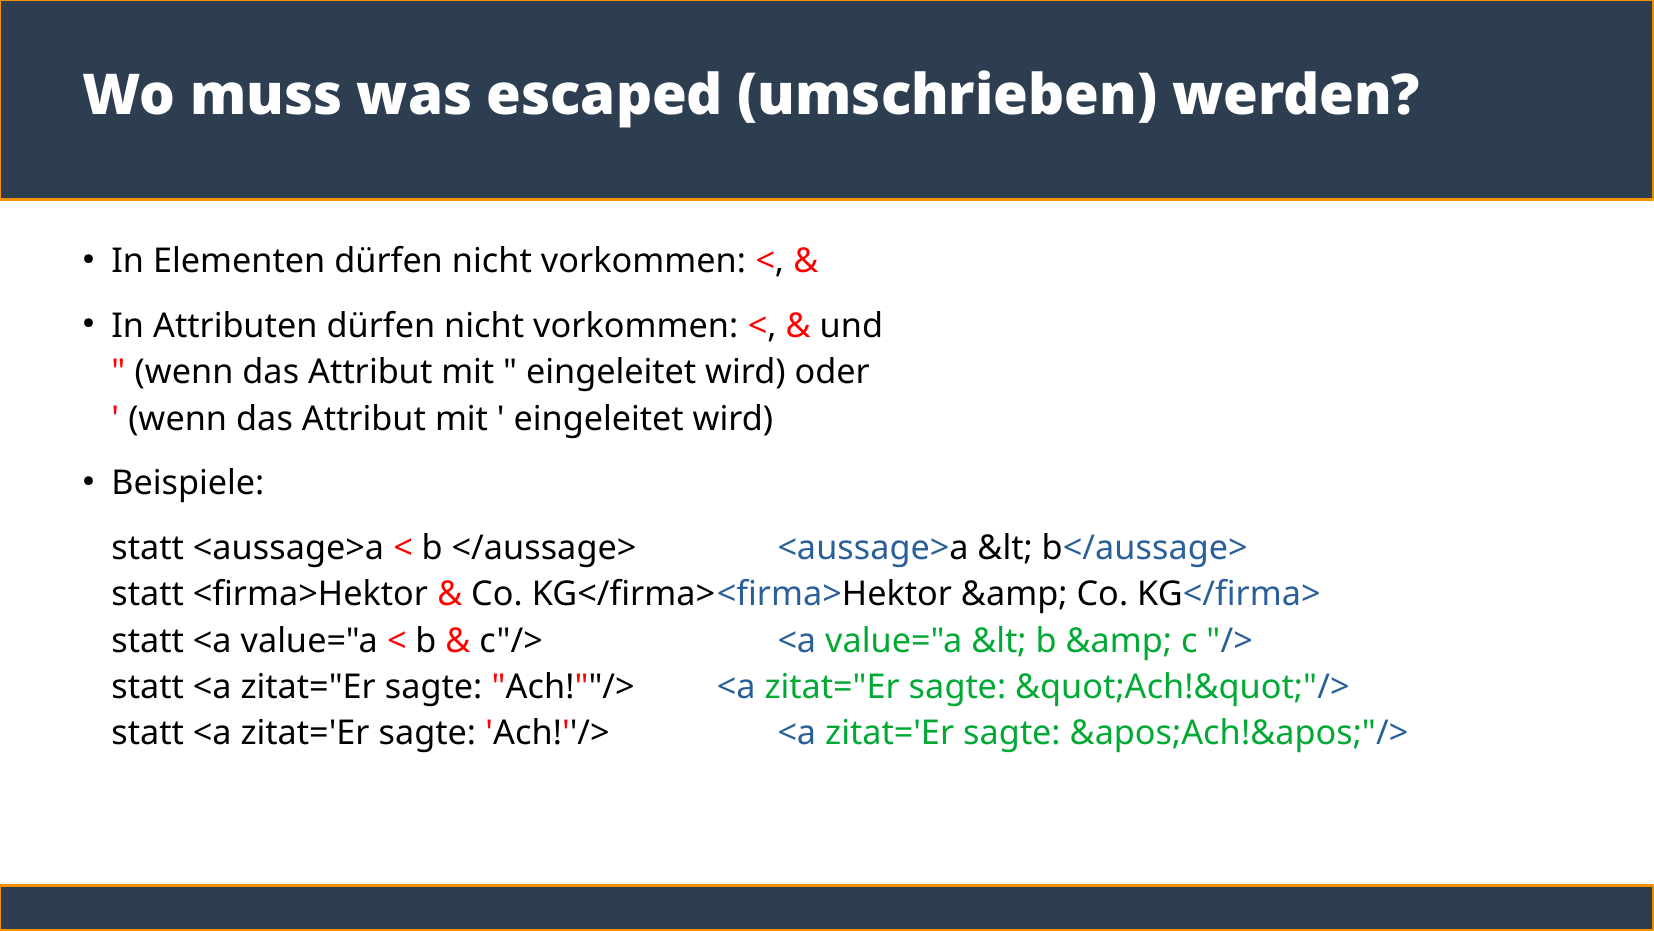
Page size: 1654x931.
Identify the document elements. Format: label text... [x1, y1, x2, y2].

list In Elementen dürfen nicht vorkommen: <, & In Attributen dürfen nicht vorkommen: <, & und " (wenn das Attribut mit " eingeleitet wird) oder ' (wenn das Attribut mit ' eingeleitet wird) Beispiele: statt <aussage>a < b </aussage> <aussage>a &lt; b</aussage> statt <firma>Hektor & Co. KG</firma> <firma>Hektor &amp; Co. KG</firma> statt <a value="a < b & c"/> <a value="a &lt; b &amp; c "/> statt <a zitat="Er sagte: "Ach!""/> <a zitat="Er sagte: &quot;Ach!&quot;"/> statt <a zitat='Er sagte: 'Ach!''/> <a zitat='Er sagte: &apos;Ach!&apos;"/> [82, 236, 1563, 811]
title Wo muss was escaped (umschrieben) werden? [82, 14, 1571, 171]
